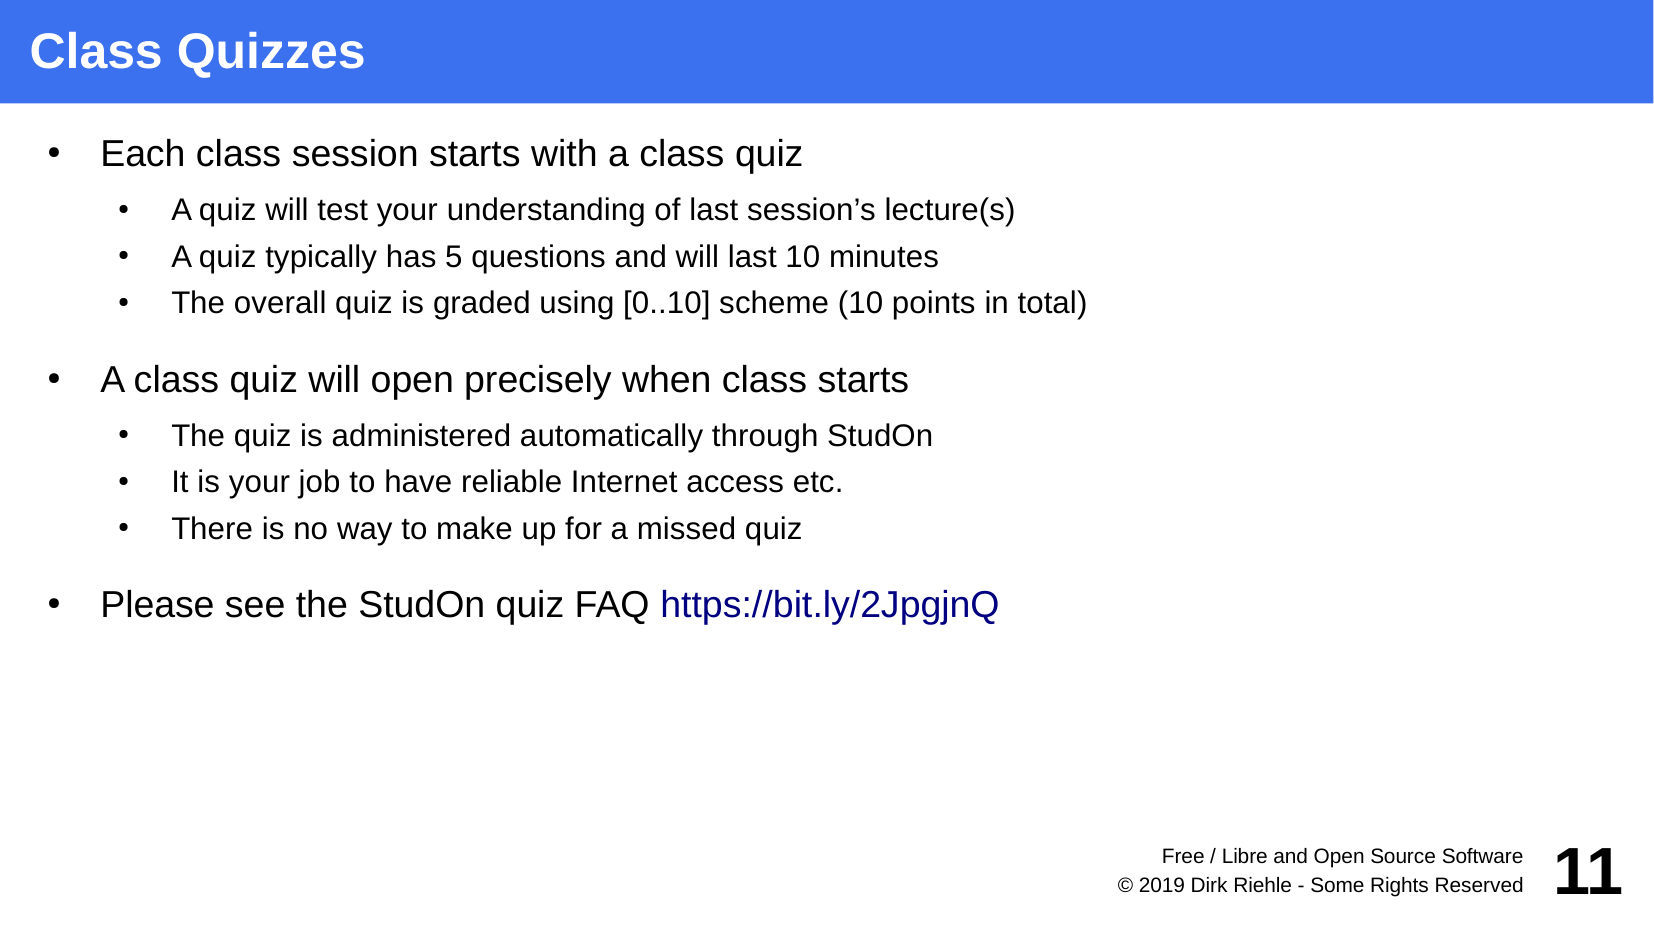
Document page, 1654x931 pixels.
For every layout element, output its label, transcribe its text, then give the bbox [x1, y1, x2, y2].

title Class Quizzes [0, 0, 1654, 104]
list Each class session starts with a class quiz A quiz will test your understanding of last session’s lecture(s) A quiz typically has 5 questions and will last 10 minutes The overall quiz is graded using [0..10] scheme (10 points in total) A class quiz will open precisely when class starts The quiz is administered automatically through StudOn It is your job to have reliable Internet access etc. There is no way to make up for a missed quiz Please see the StudOn quiz FAQ https://bit.ly/2JpgjnQ [29, 132, 1625, 813]
